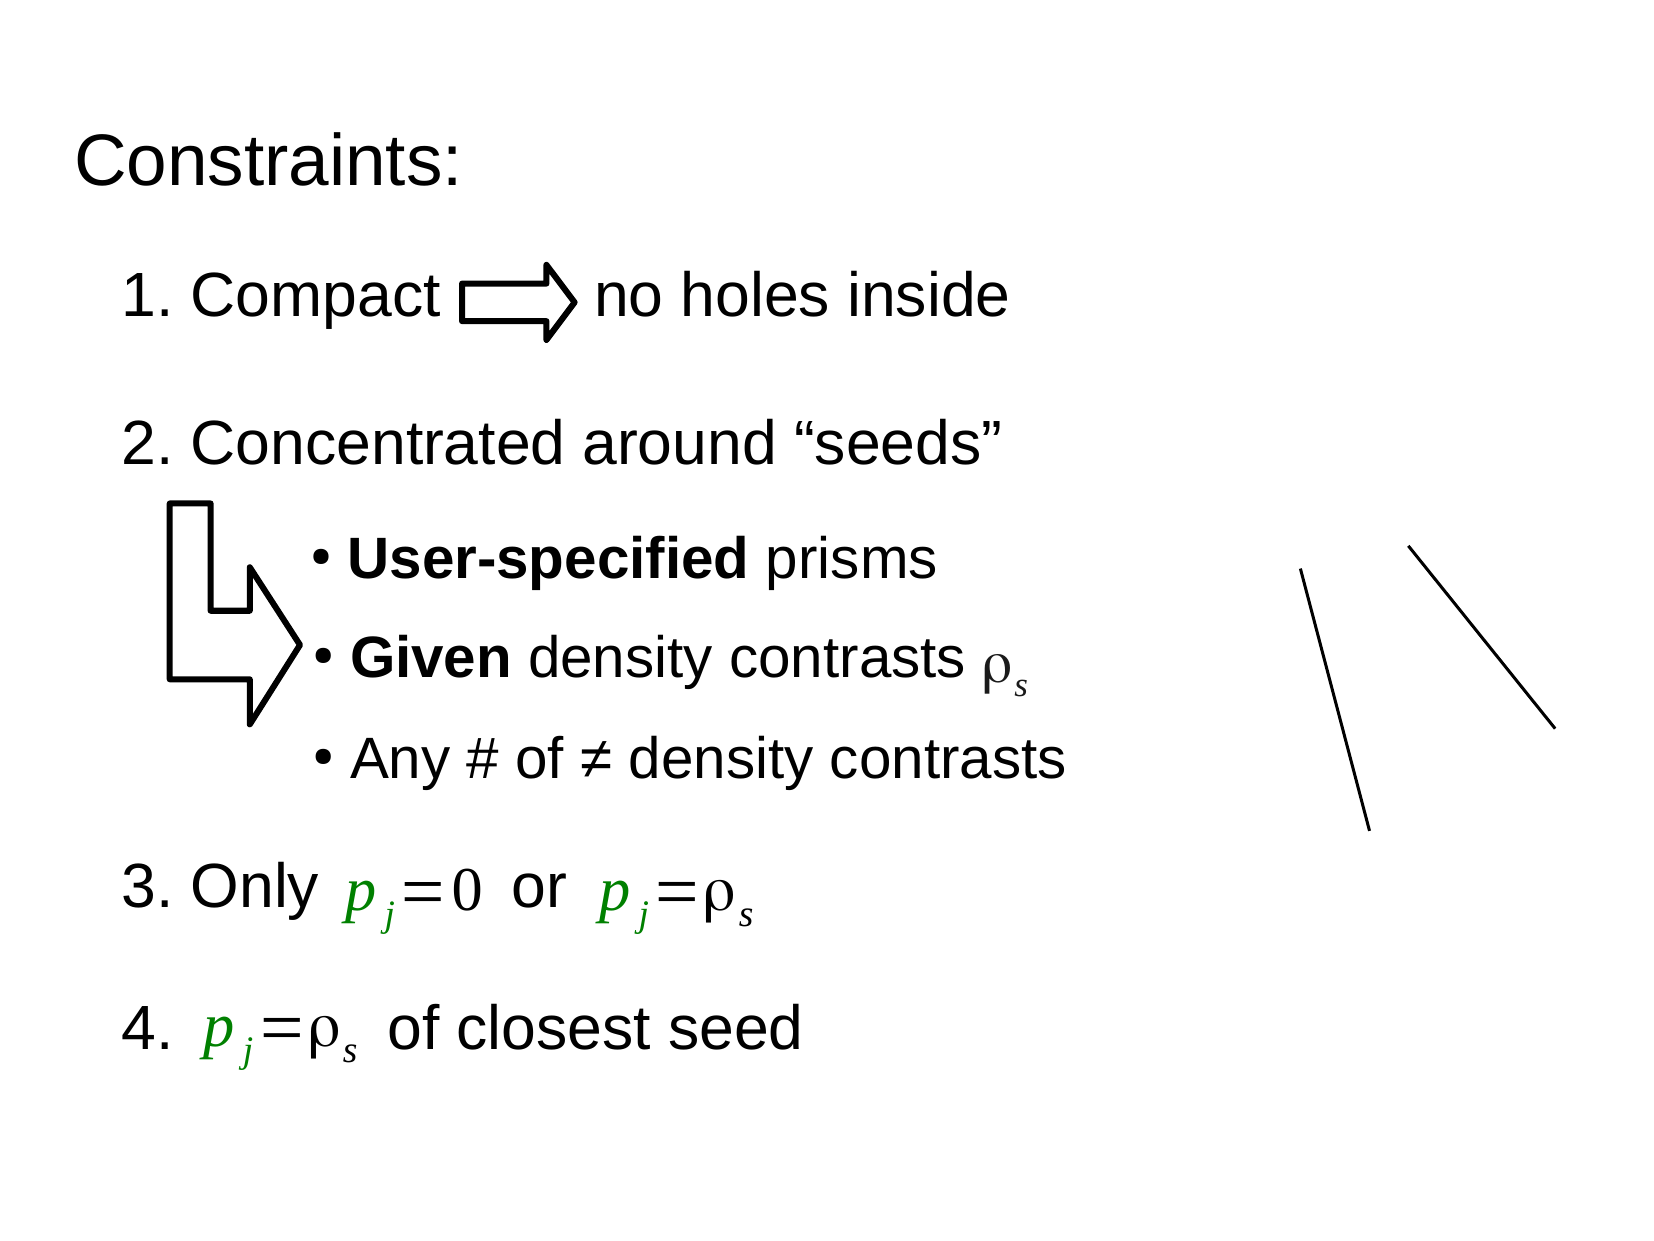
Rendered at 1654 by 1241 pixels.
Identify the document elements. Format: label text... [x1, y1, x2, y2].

chart [585, 852, 759, 937]
text_box 4. [106, 985, 207, 1078]
text_box or [496, 843, 582, 937]
text_box of closest seed [372, 985, 838, 1078]
text_box 1. Compact [106, 253, 453, 346]
text_box Constraints: [59, 112, 478, 219]
text_box User-specified prisms [295, 518, 952, 609]
chart [975, 628, 1034, 707]
chart [331, 852, 488, 937]
chart [189, 988, 364, 1073]
text_box no holes inside [579, 253, 1027, 346]
text_box [462, 264, 575, 340]
text_box 2. Concentrated around “seeds” [106, 400, 1019, 494]
text_box Given density contrasts [298, 617, 982, 708]
text_box [169, 503, 298, 725]
text_box Any # of ≠ density contrasts [298, 718, 1082, 806]
text_box 3. Only [106, 843, 353, 937]
picture [1091, 272, 1619, 893]
